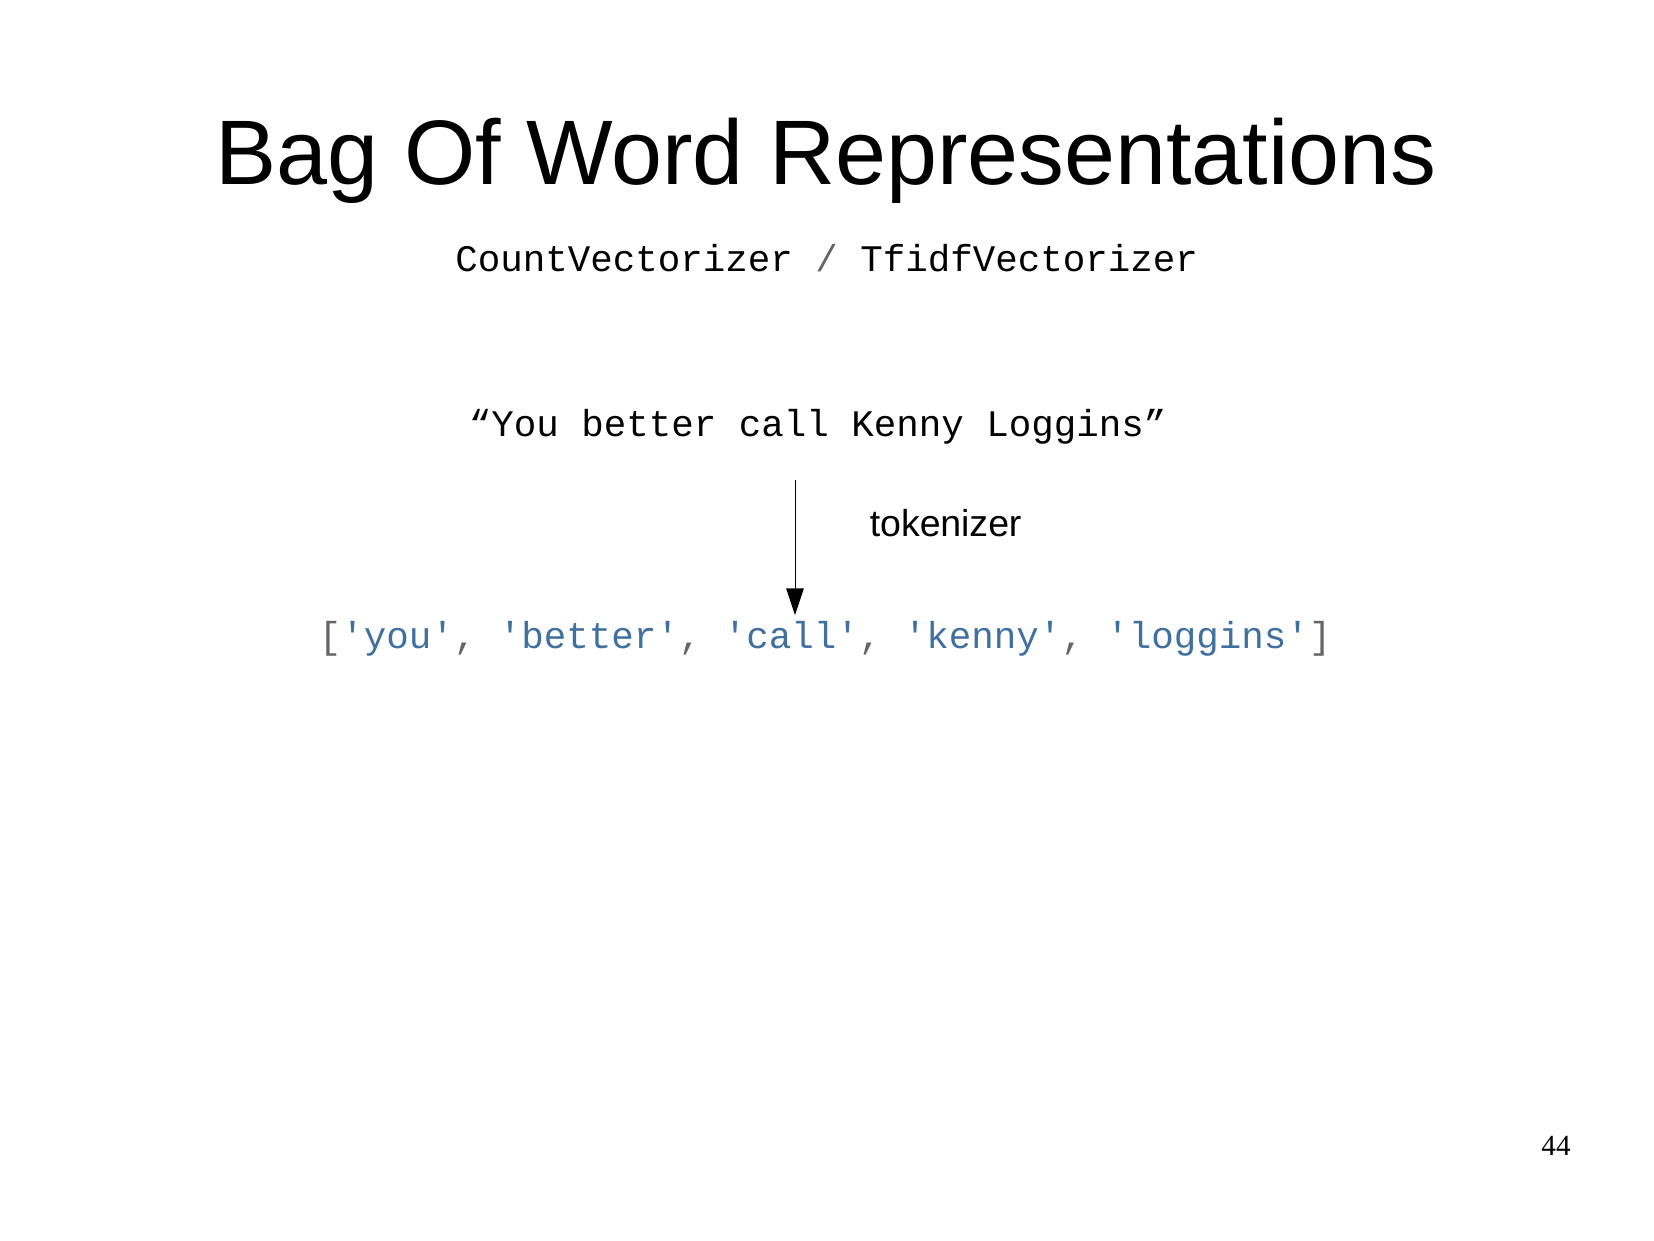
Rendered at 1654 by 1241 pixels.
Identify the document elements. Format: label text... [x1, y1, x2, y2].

text_box tokenizer [855, 495, 1111, 552]
text_box CountVectorizer / TfidfVectorizer [455, 240, 1199, 283]
text_box ['you', 'better', 'call', 'kenny', 'loggins'] [315, 617, 1336, 661]
text_box “You better call Kenny Loggins” [465, 405, 1171, 448]
title Bag Of Word Representations [82, 49, 1571, 257]
